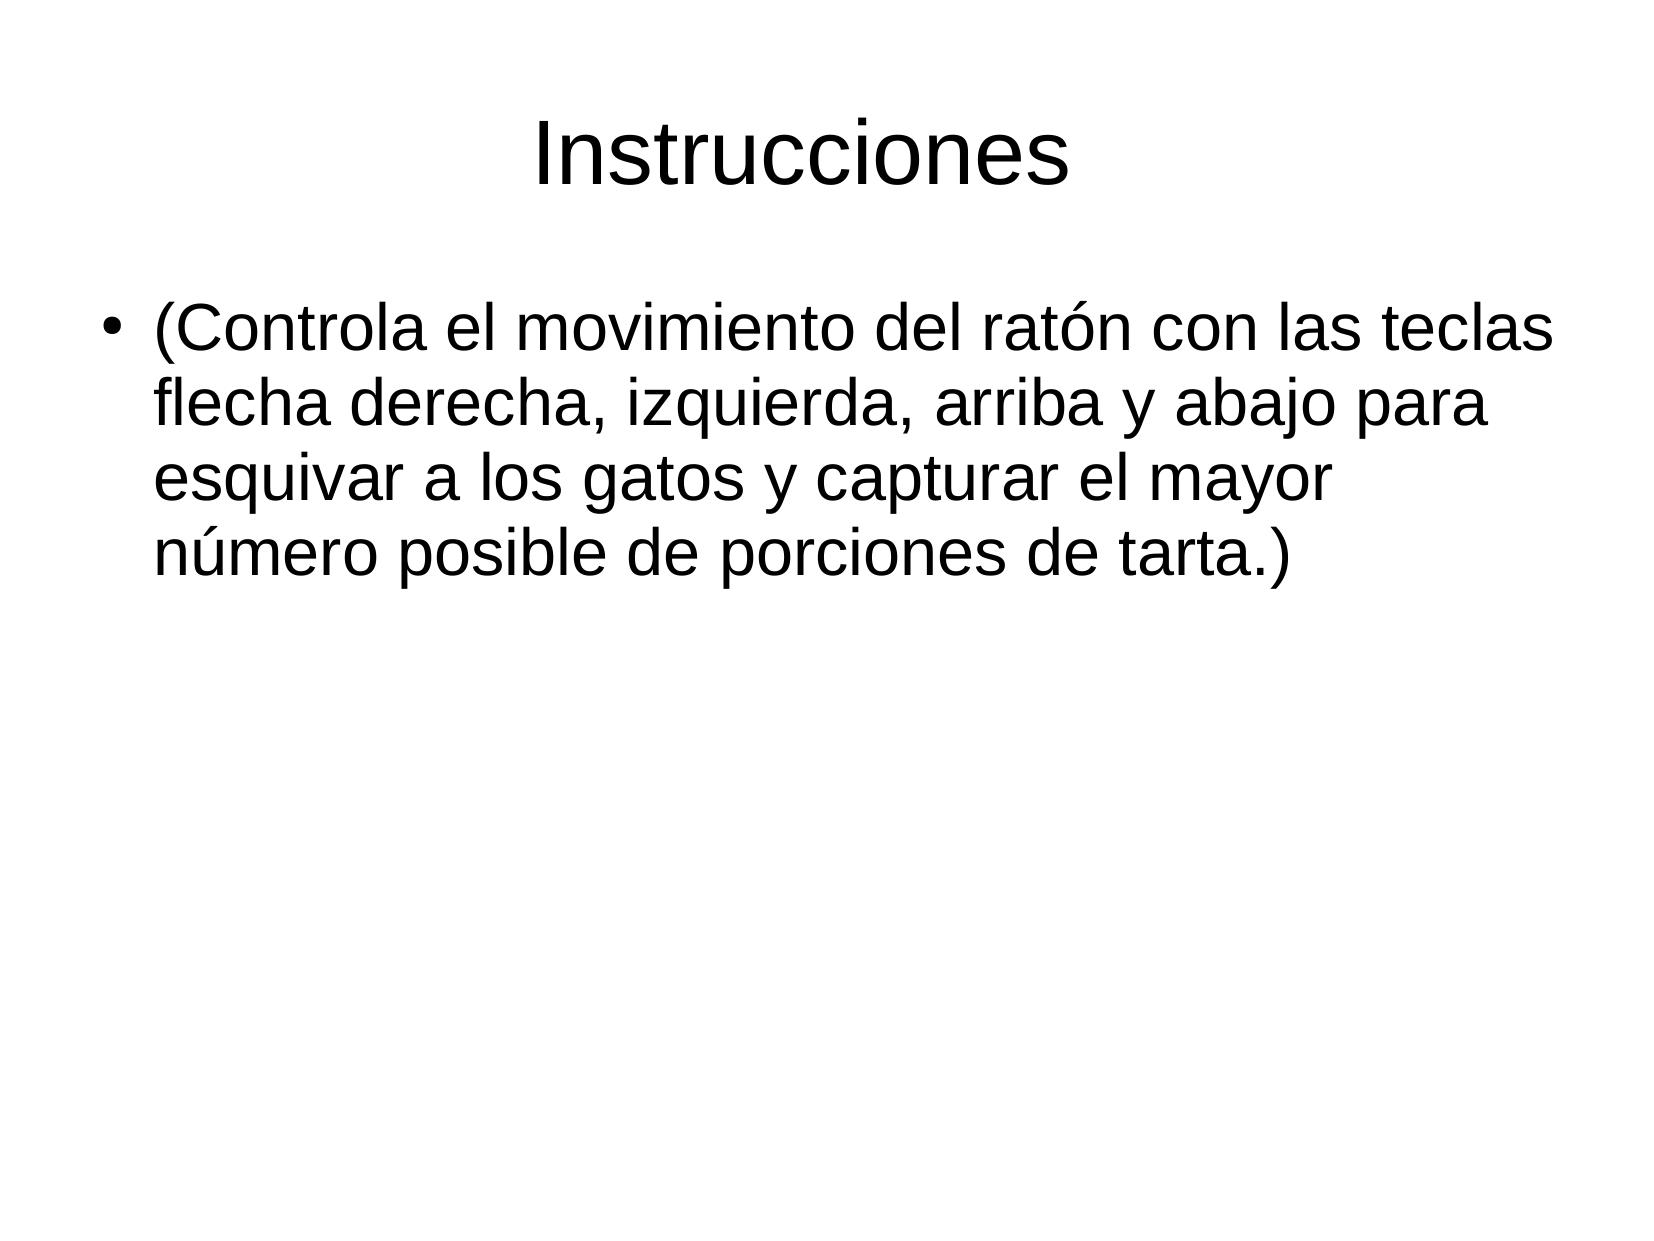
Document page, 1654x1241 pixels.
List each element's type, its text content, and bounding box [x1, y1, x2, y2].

title Instrucciones [82, 49, 1571, 257]
list (Controla el movimiento del ratón con las teclas flecha derecha, izquierda, arriba y abajo para esquivar a los gatos y capturar el mayor número posible de porciones de tarta.) [82, 290, 1571, 1010]
